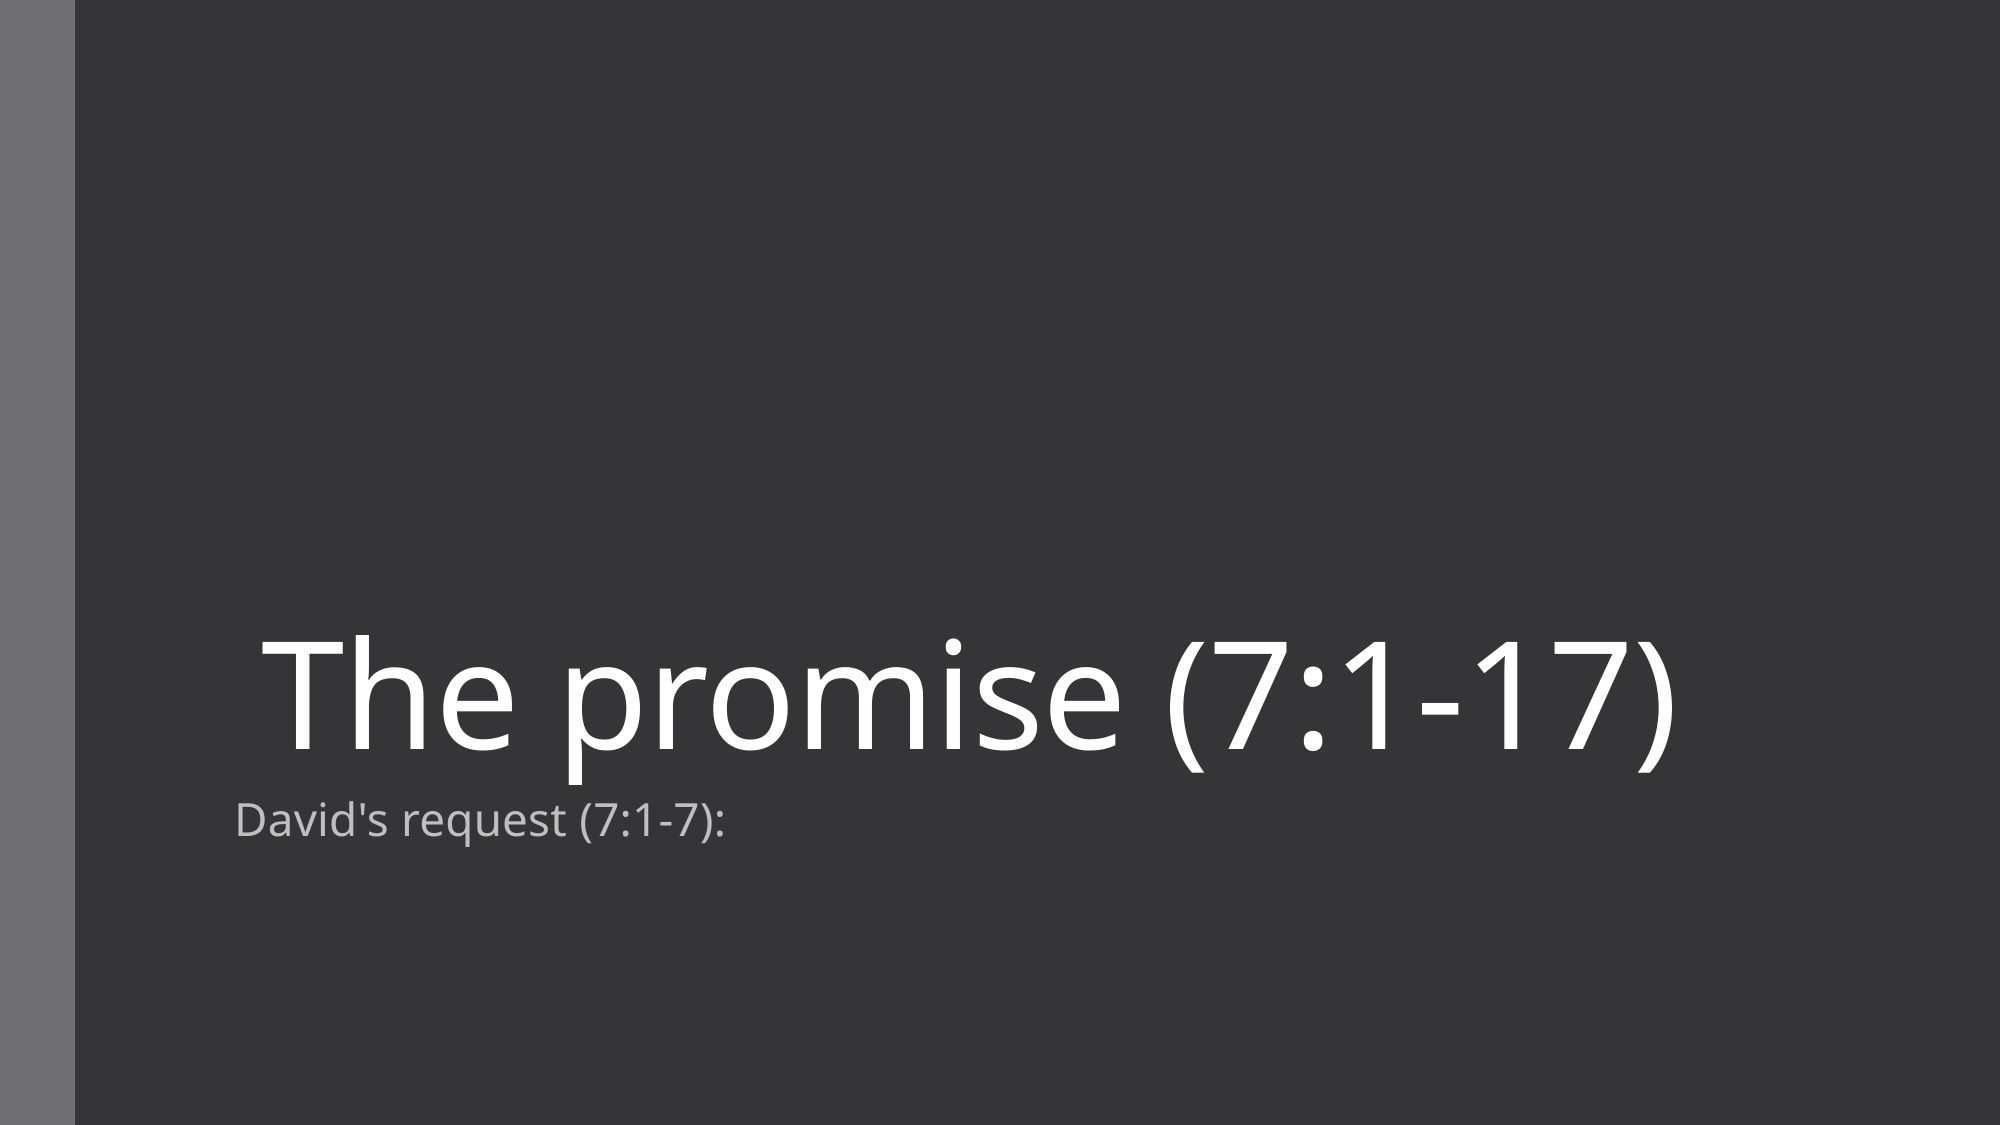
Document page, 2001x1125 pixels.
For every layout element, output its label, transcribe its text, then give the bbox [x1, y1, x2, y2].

title The promise (7:1-17) [206, 124, 1752, 787]
subtitle David's request (7:1-7): [206, 787, 1752, 1066]
